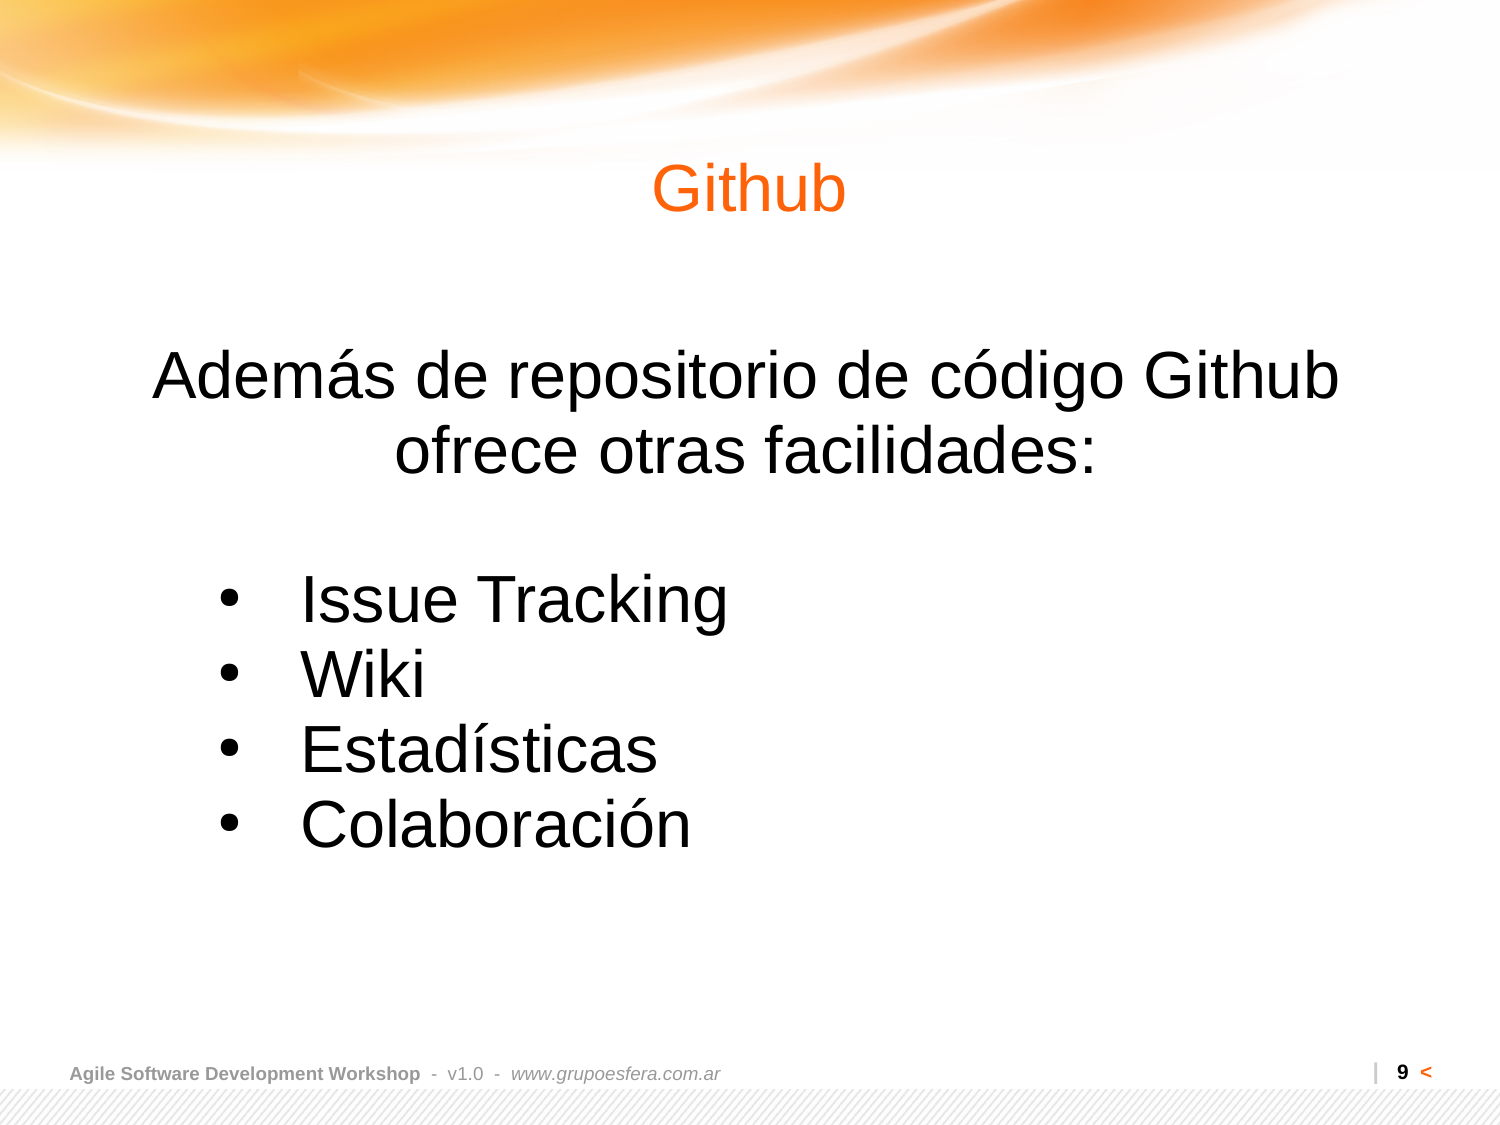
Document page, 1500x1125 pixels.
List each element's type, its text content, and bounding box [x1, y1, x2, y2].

picture [0, 1089, 1500, 1125]
title Github [143, 133, 1357, 247]
subtitle Además de repositorio de código Github ofrece otras facilidades: Issue Tracking Wiki Estadísticas Colaboración [130, 340, 1363, 1009]
picture [0, 0, 1500, 174]
